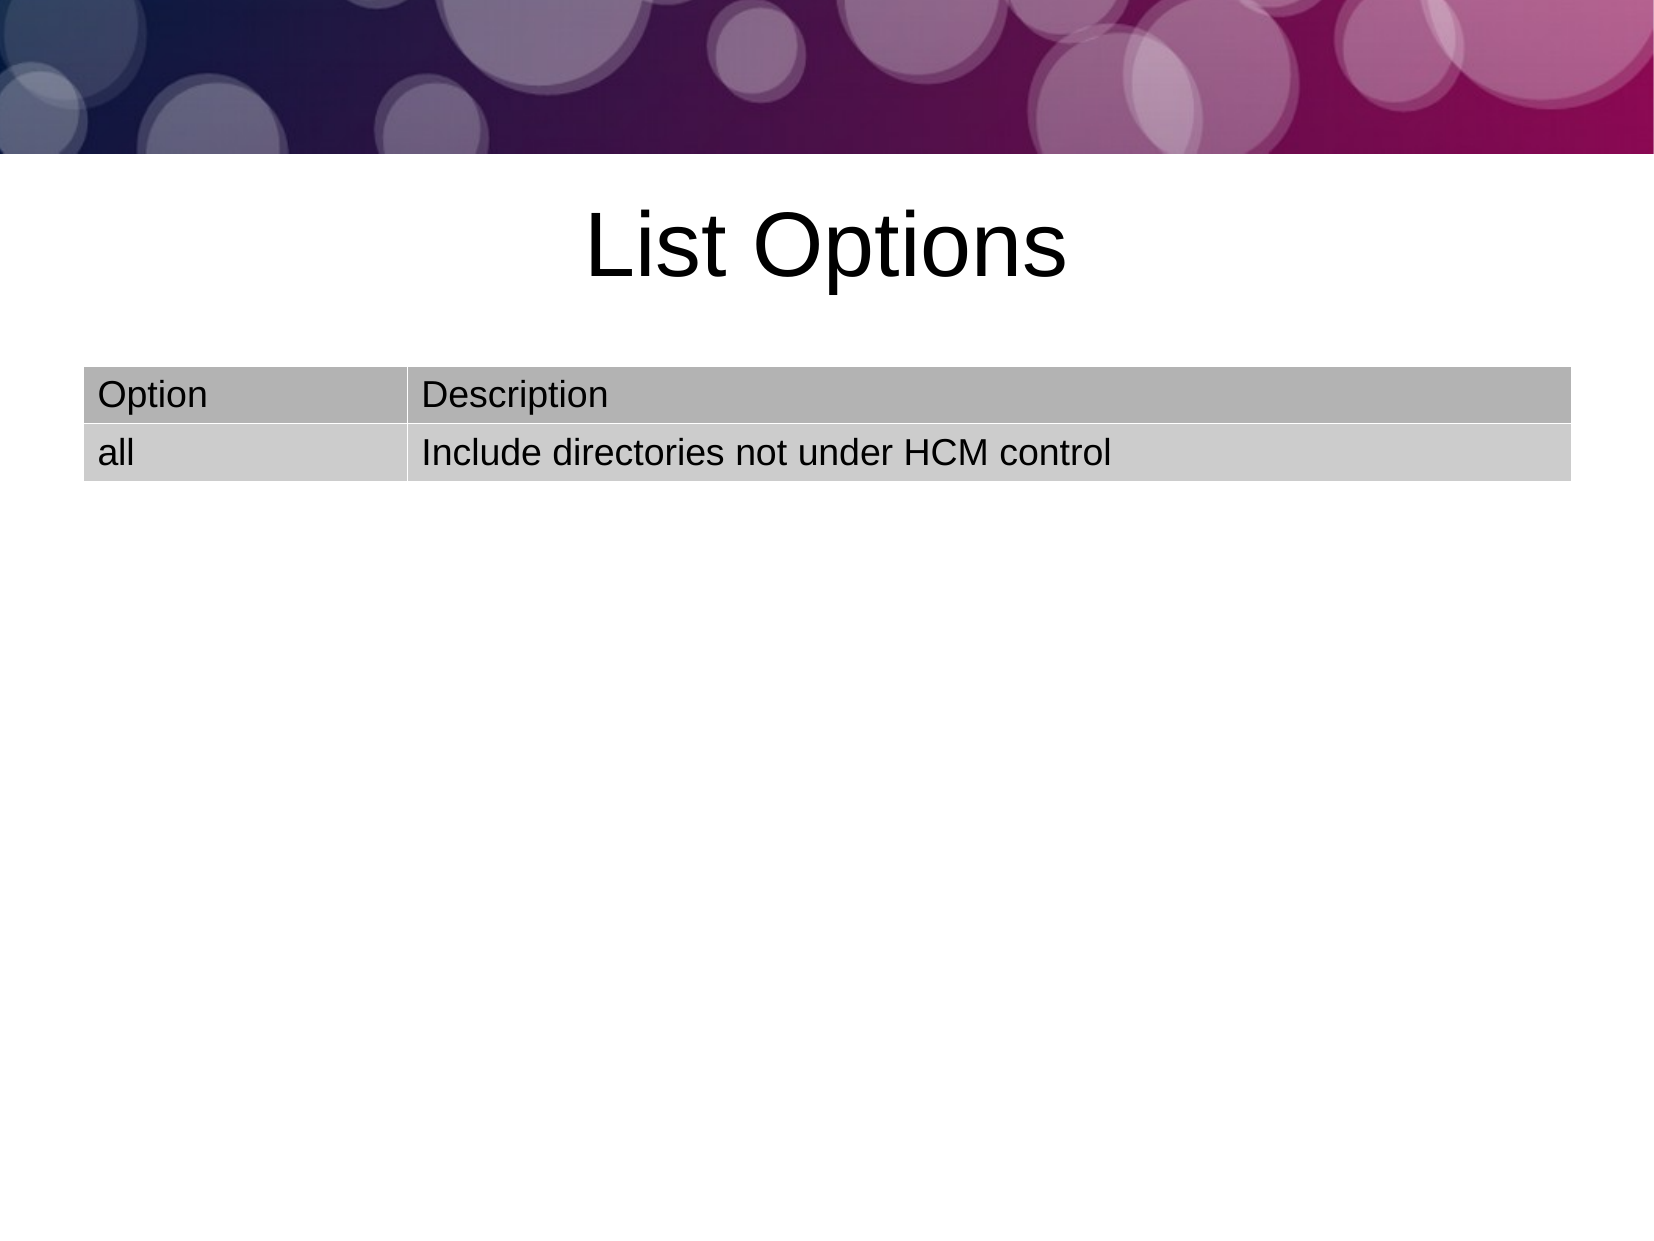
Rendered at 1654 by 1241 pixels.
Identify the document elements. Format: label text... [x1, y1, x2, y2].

table_cell all [84, 424, 407, 481]
title List Options [82, 159, 1571, 331]
picture [0, 0, 1654, 154]
table_cell Include directories not under HCM control [408, 424, 1571, 481]
table_header Description [408, 367, 1571, 423]
table_header Option [84, 367, 407, 423]
